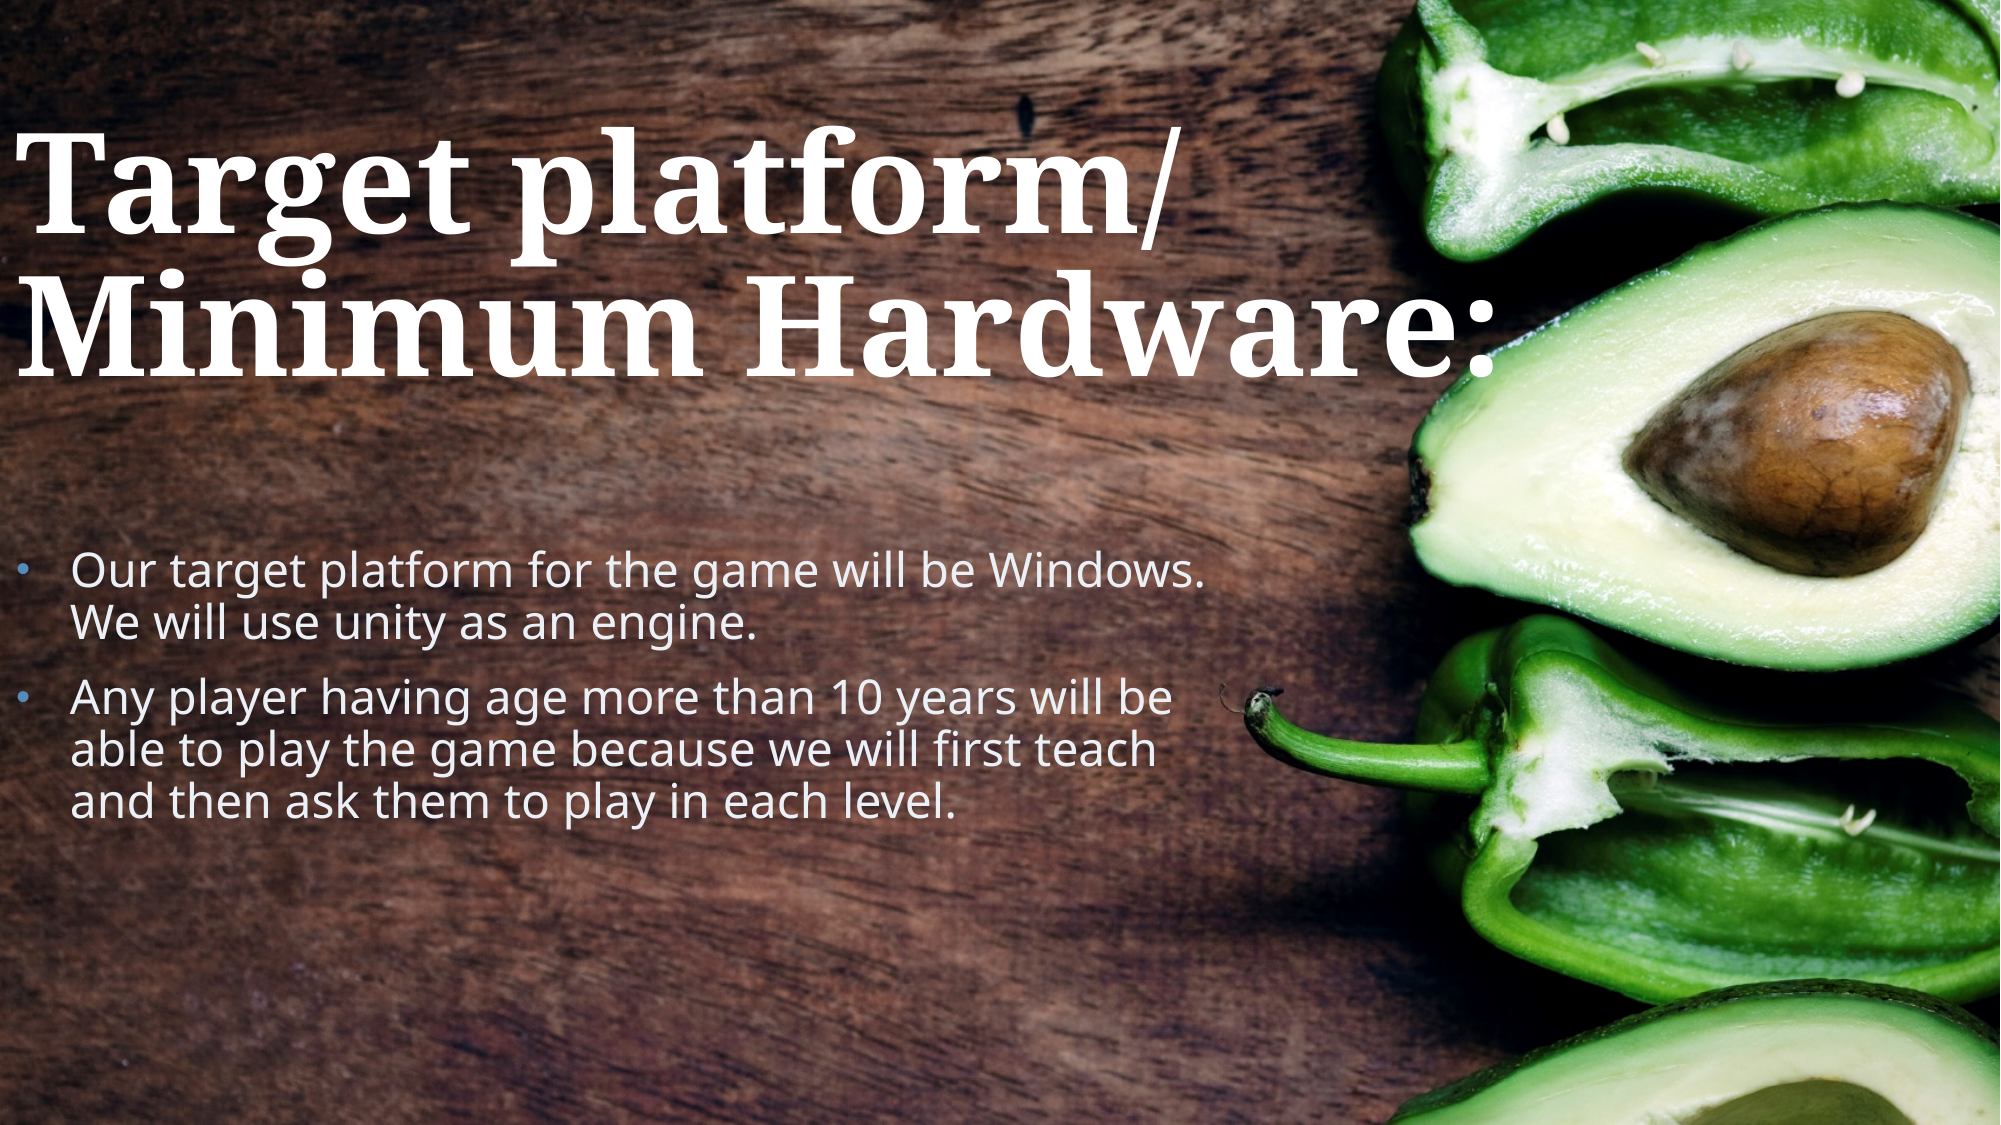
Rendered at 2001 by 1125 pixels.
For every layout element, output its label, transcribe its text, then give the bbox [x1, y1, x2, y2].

title Target platform/ Minimum Hardware: [0, 0, 1539, 413]
subtitle Our target platform for the game will be Windows. We will use unity as an engine. Any player having age more than 10 years will be able to play the game because we will first teach and then ask them to play in each level. [0, 538, 1246, 837]
picture [0, 0, 2000, 1125]
